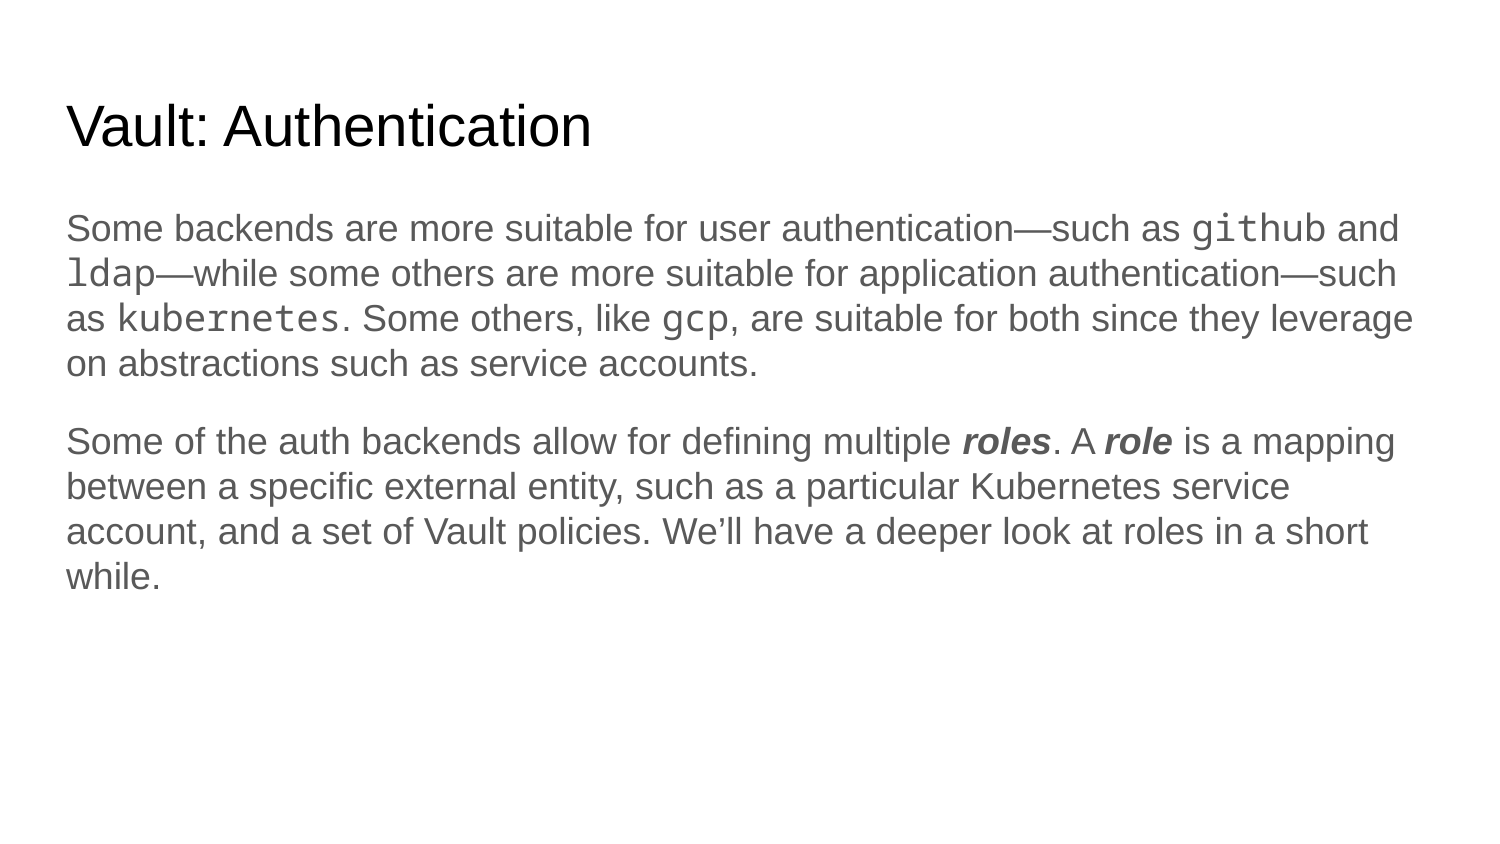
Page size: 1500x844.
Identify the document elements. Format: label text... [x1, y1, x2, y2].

list Some backends are more suitable for user authentication—such as github and ldap—while some others are more suitable for application authentication—such as kubernetes. Some others, like gcp, are suitable for both since they leverage on abstractions such as service accounts. Some of the auth backends allow for defining multiple roles. A role is a mapping between a specific external entity, such as a particular Kubernetes service account, and a set of Vault policies. We’ll have a deeper look at roles in a short while. [51, 189, 1449, 750]
title Vault: Authentication [51, 72, 1449, 167]
